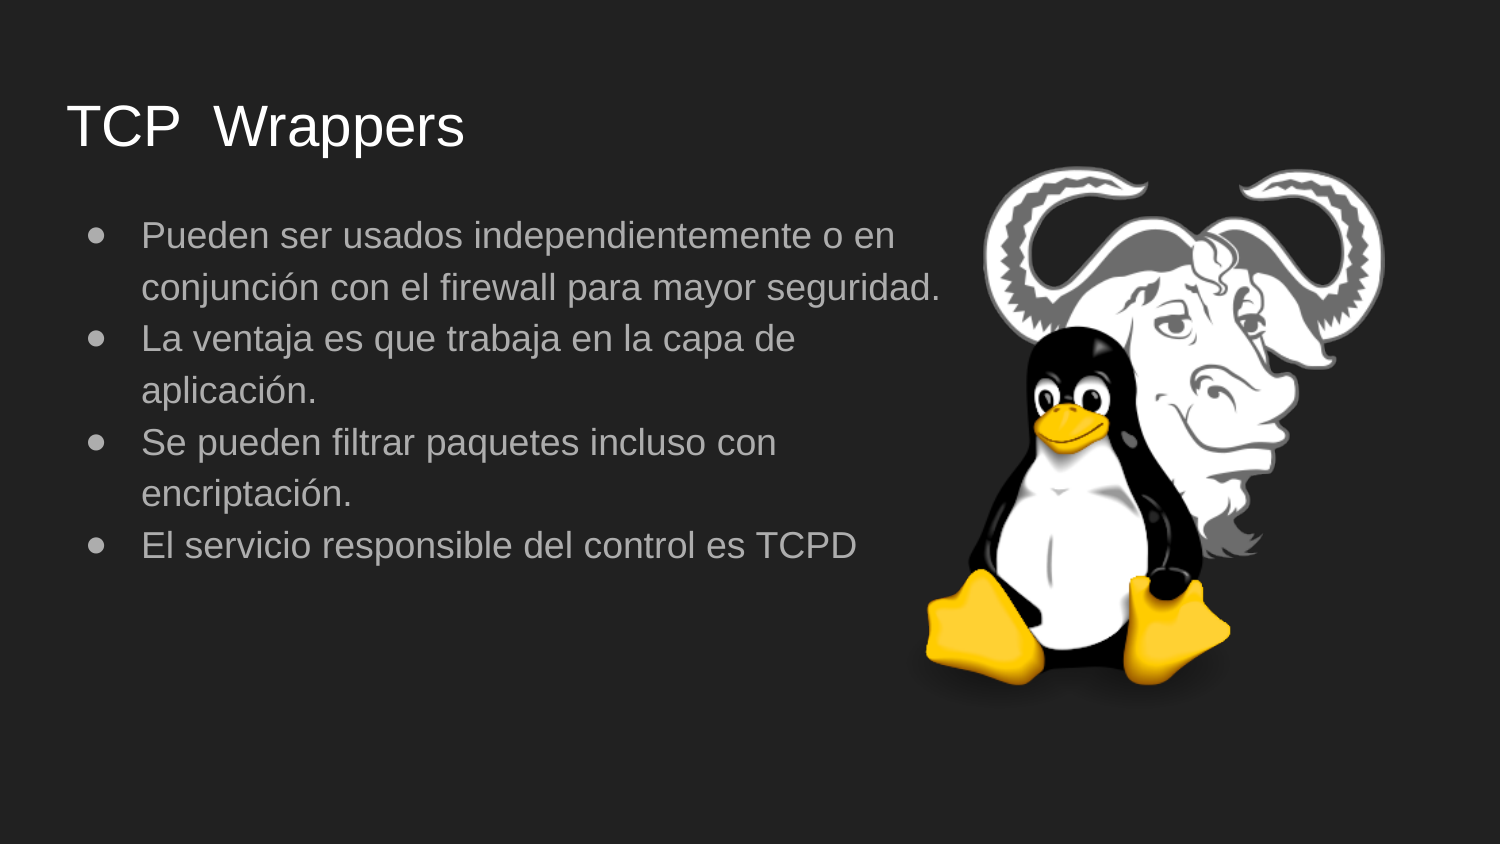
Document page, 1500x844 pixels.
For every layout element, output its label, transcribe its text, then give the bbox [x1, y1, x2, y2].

list Pueden ser usados independientemente o en conjunción con el firewall para mayor seguridad. La ventaja es que trabaja en la capa de aplicación. Se pueden filtrar paquetes incluso con encriptación. El servicio responsible del control es TCPD [51, 189, 969, 750]
picture [906, 166, 1385, 710]
title TCP Wrappers [51, 72, 1449, 167]
